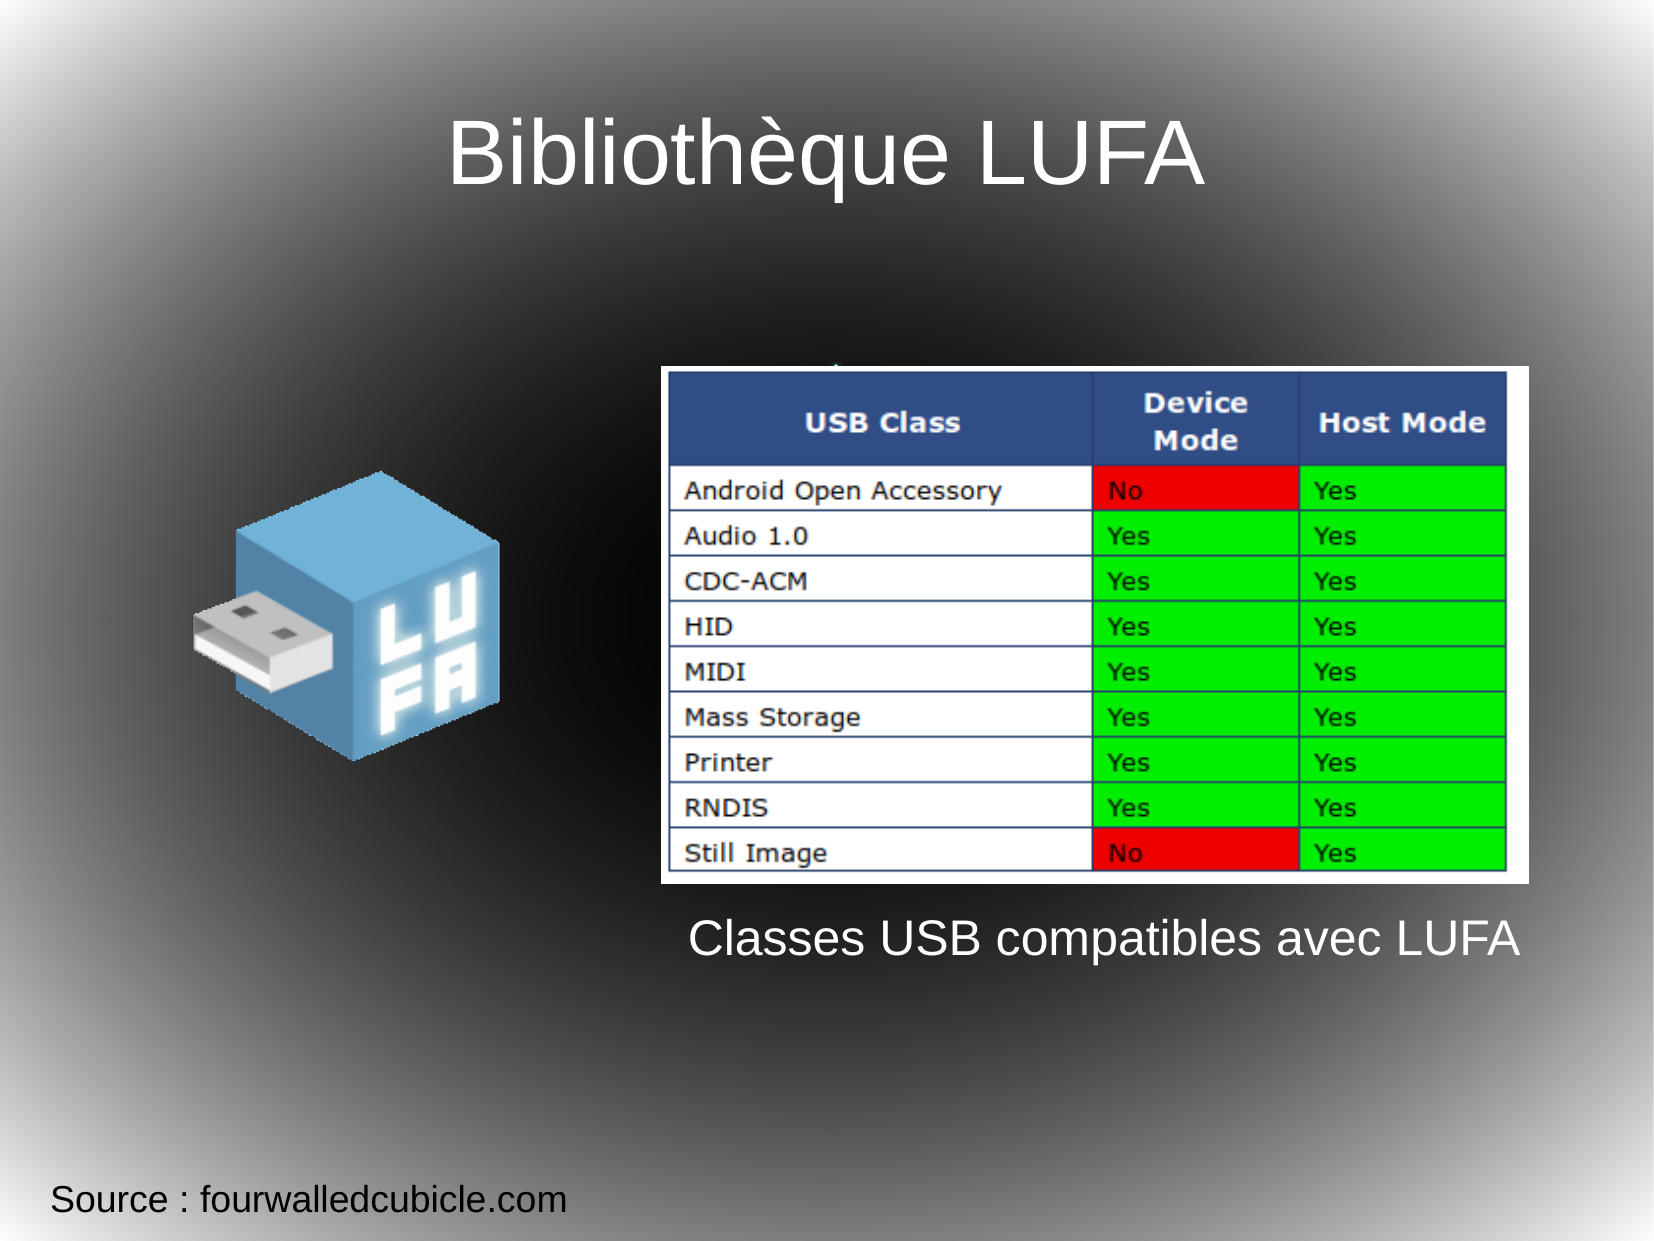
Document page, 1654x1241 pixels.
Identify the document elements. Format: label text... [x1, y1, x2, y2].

picture [0, 0, 1654, 1241]
text_box Source : fourwalledcubicle.com [35, 1171, 615, 1241]
title Bibliothèque LUFA [82, 49, 1571, 257]
text_box Classes USB compatibles avec LUFA [673, 902, 1536, 974]
